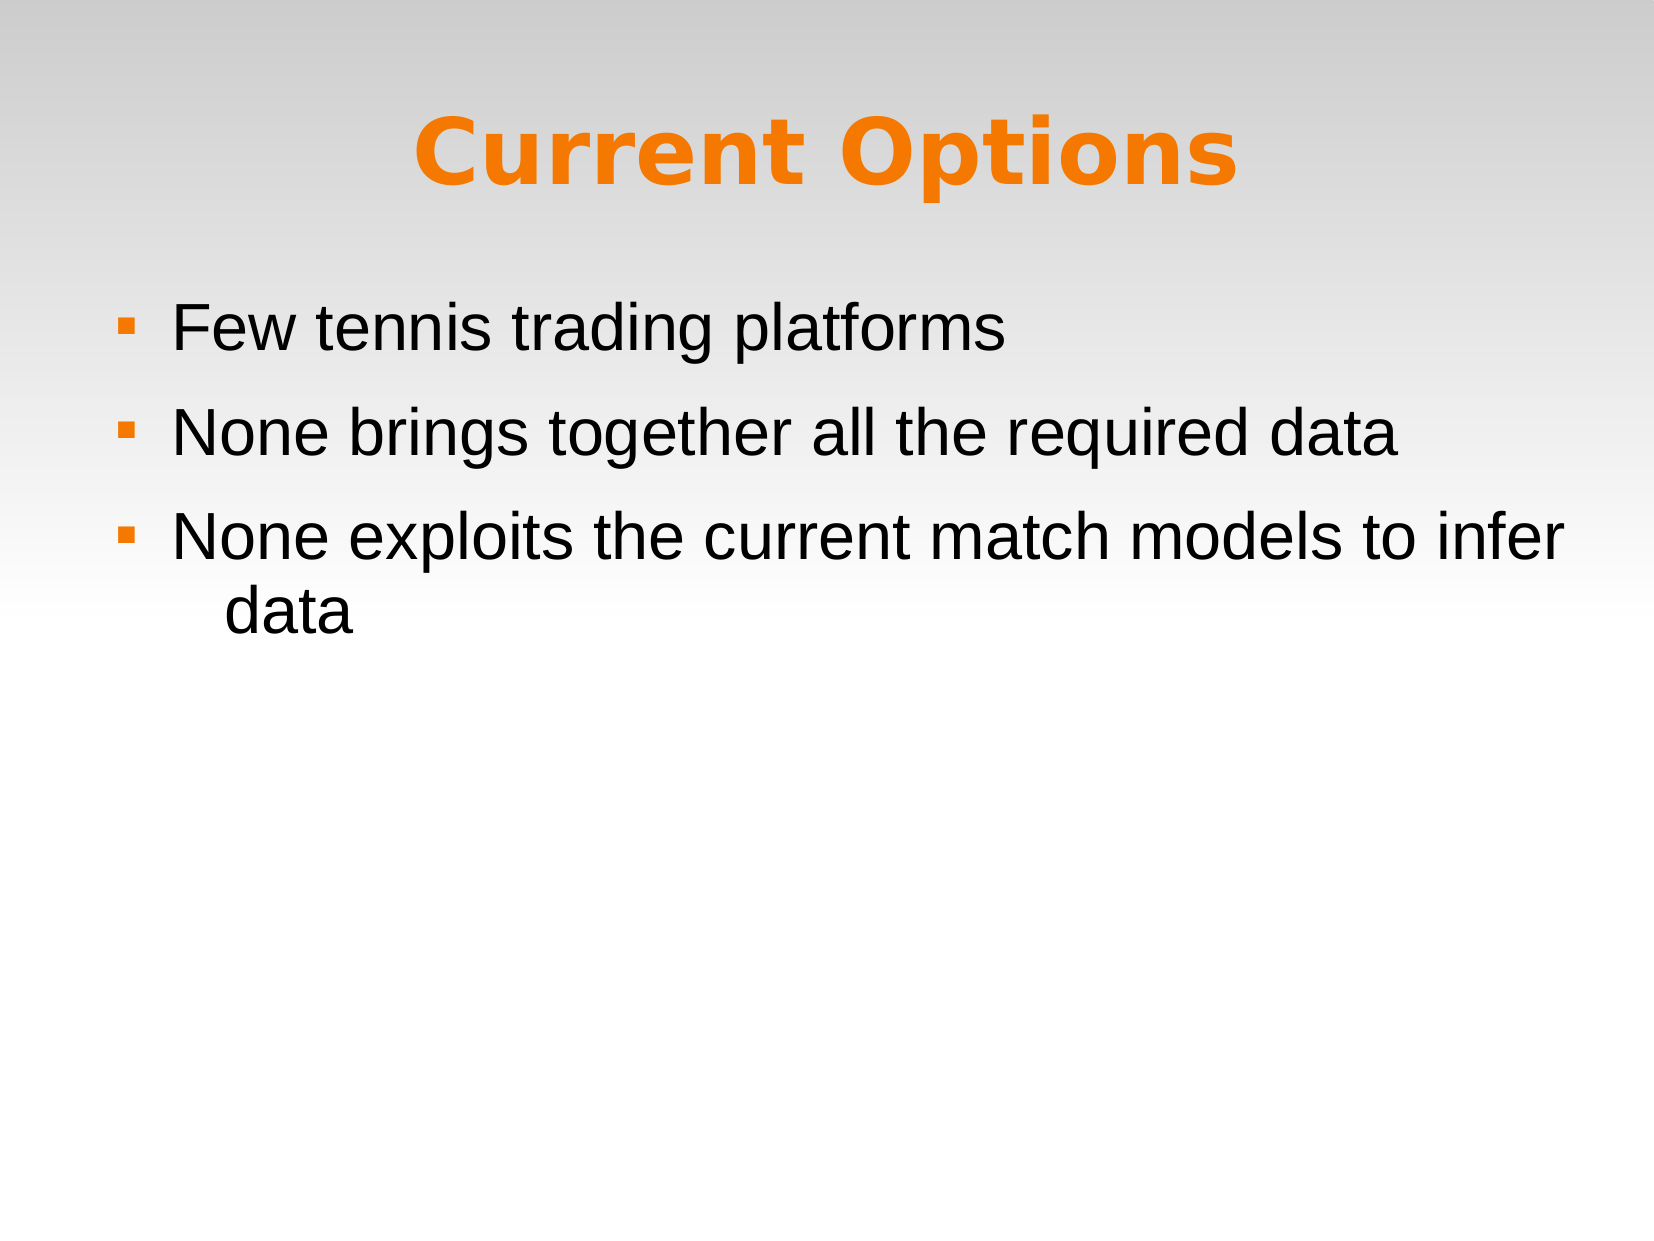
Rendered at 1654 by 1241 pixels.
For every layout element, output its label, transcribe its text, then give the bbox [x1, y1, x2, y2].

list Few tennis trading platforms None brings together all the required data None exploits the current match models to infer data [82, 290, 1571, 1109]
title Current Options [82, 49, 1571, 257]
